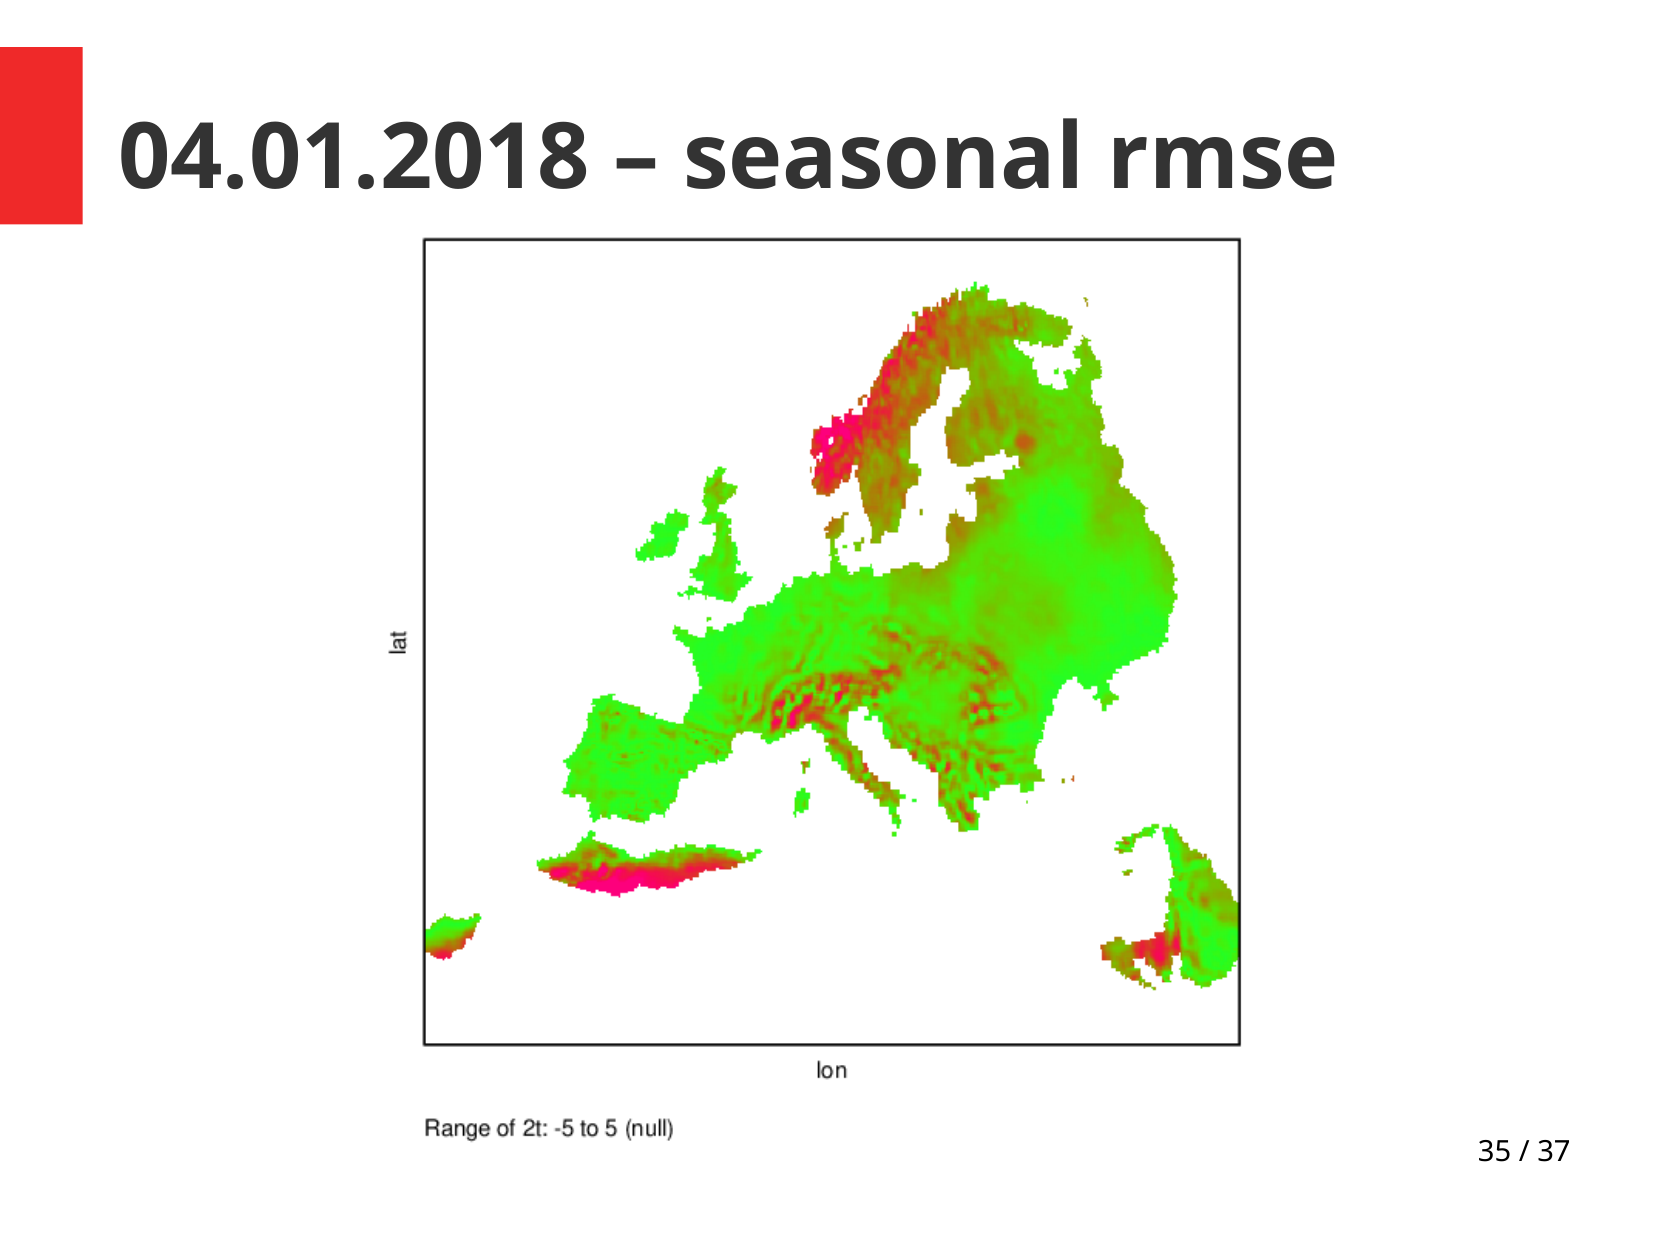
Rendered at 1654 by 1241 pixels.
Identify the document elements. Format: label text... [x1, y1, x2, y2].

picture [375, 224, 1255, 1144]
title 04.01.2018 – seasonal rmse [118, 49, 1571, 257]
